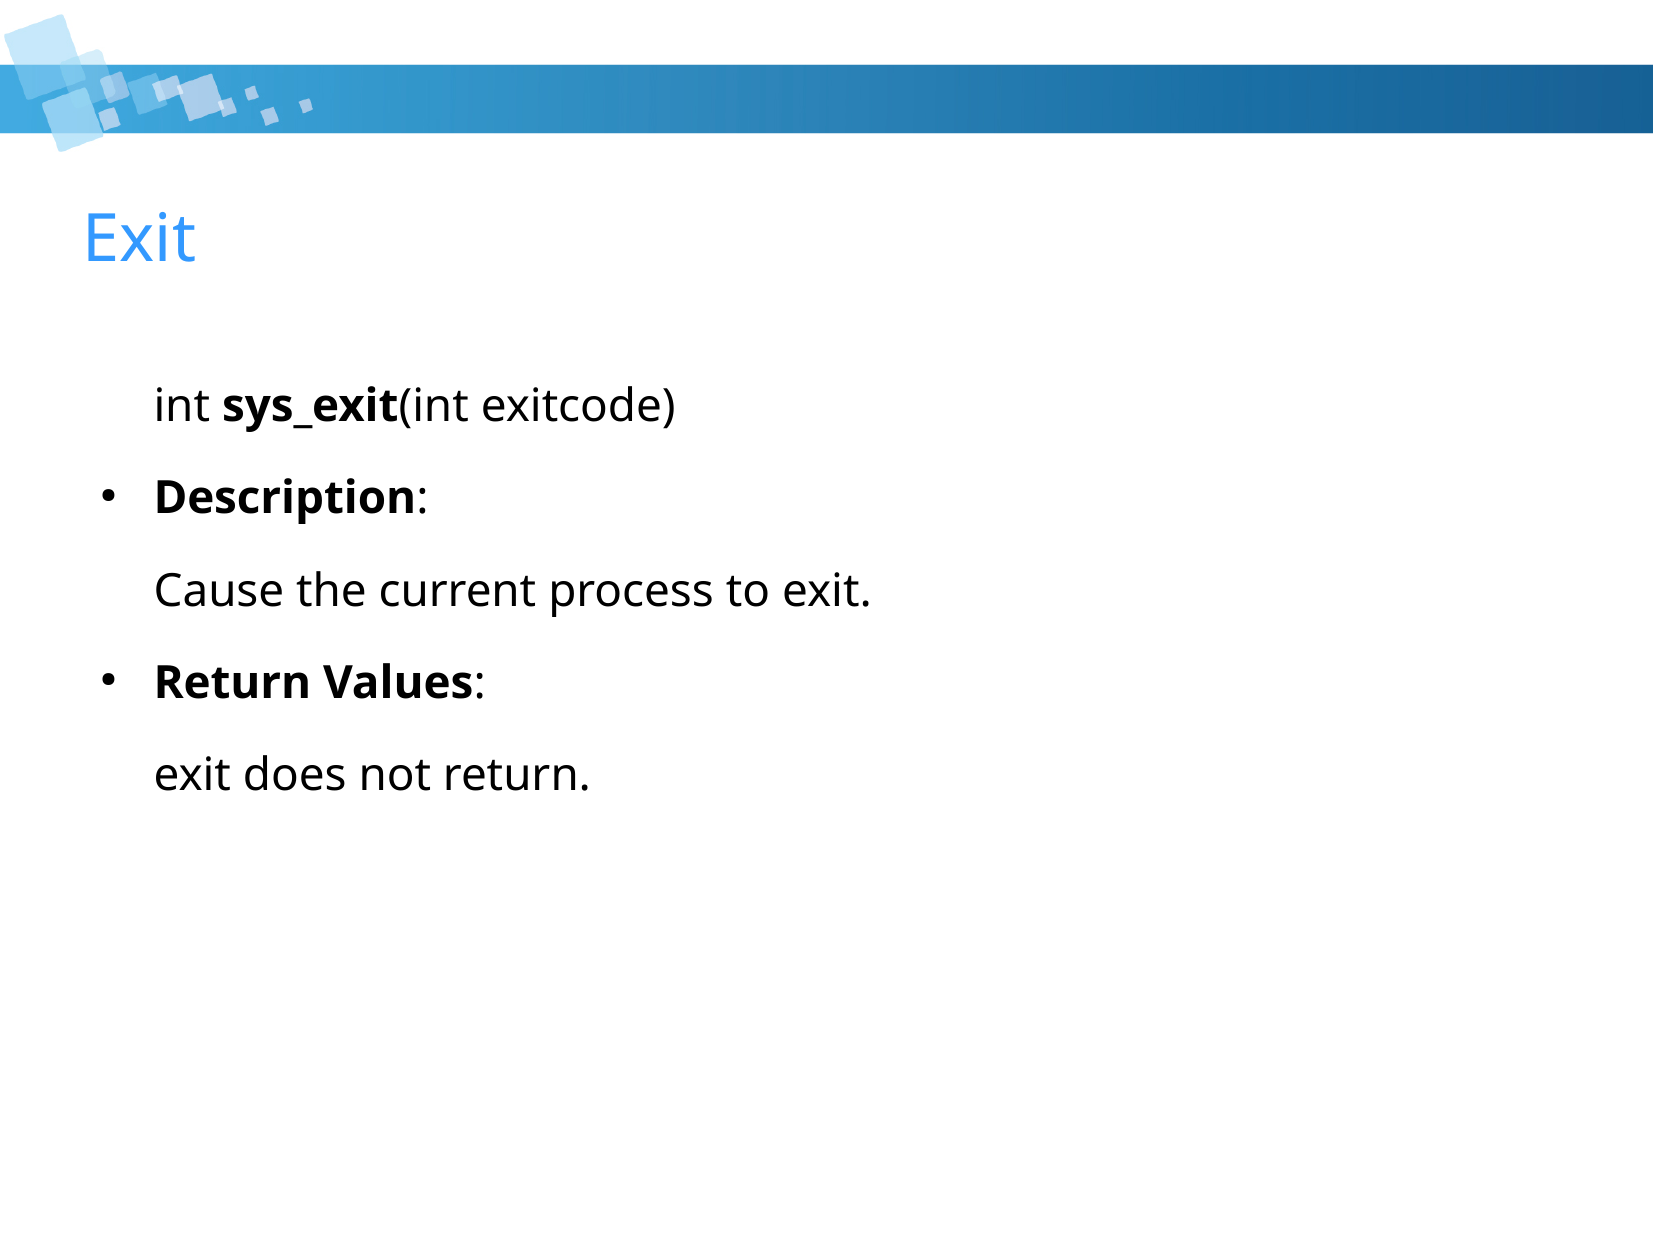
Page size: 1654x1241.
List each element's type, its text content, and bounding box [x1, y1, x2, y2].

title Exit [82, 132, 1571, 340]
list int sys_exit(int exitcode) Description: Cause the current process to exit. Return Values: exit does not return. [82, 372, 1571, 1093]
picture [0, 0, 1653, 1238]
